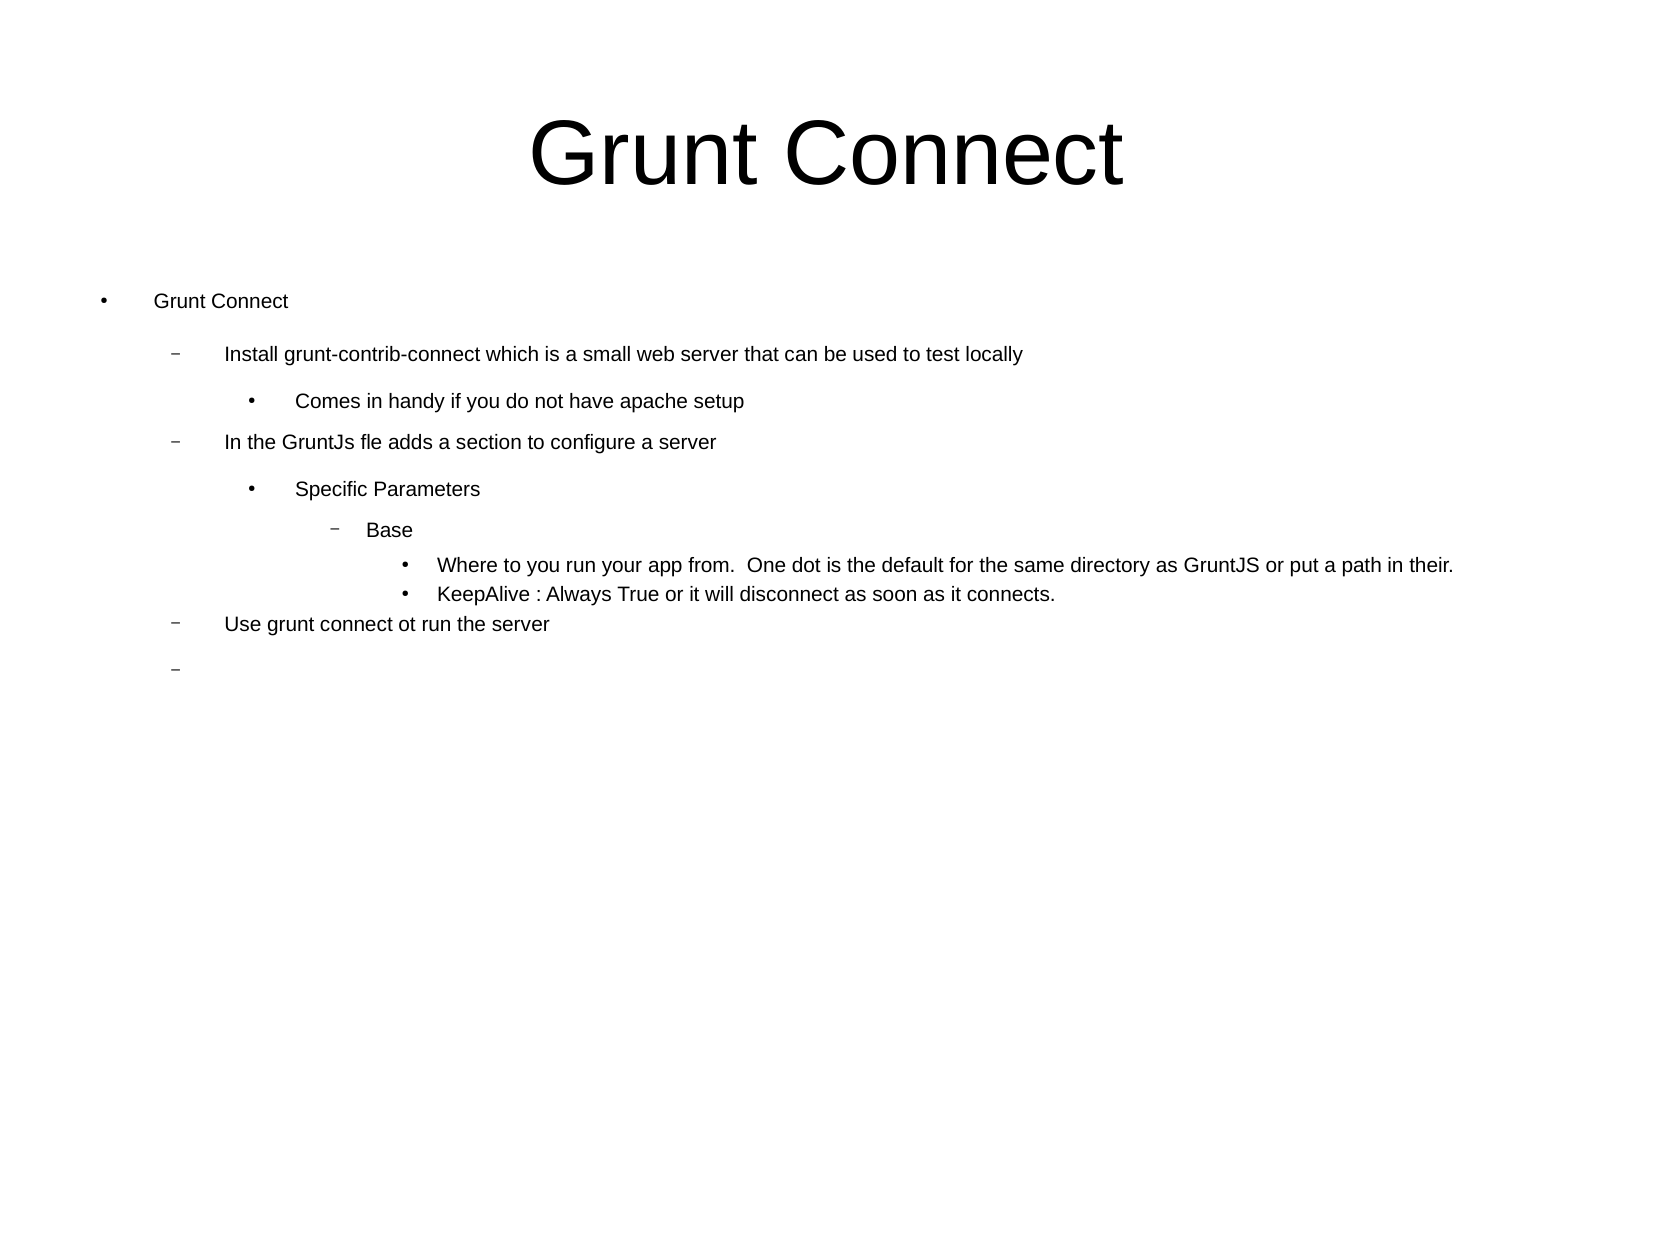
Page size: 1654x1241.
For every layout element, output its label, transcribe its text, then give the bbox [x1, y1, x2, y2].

title Grunt Connect [82, 49, 1571, 257]
list Grunt Connect Install grunt-contrib-connect which is a small web server that can be used to test locally Comes in handy if you do not have apache setup In the GruntJs fle adds a section to configure a server Specific Parameters Base Where to you run your app from. One dot is the default for the same directory as GruntJS or put a path in their. KeepAlive : Always True or it will disconnect as soon as it connects. Use grunt connect ot run the server [82, 290, 1571, 1010]
